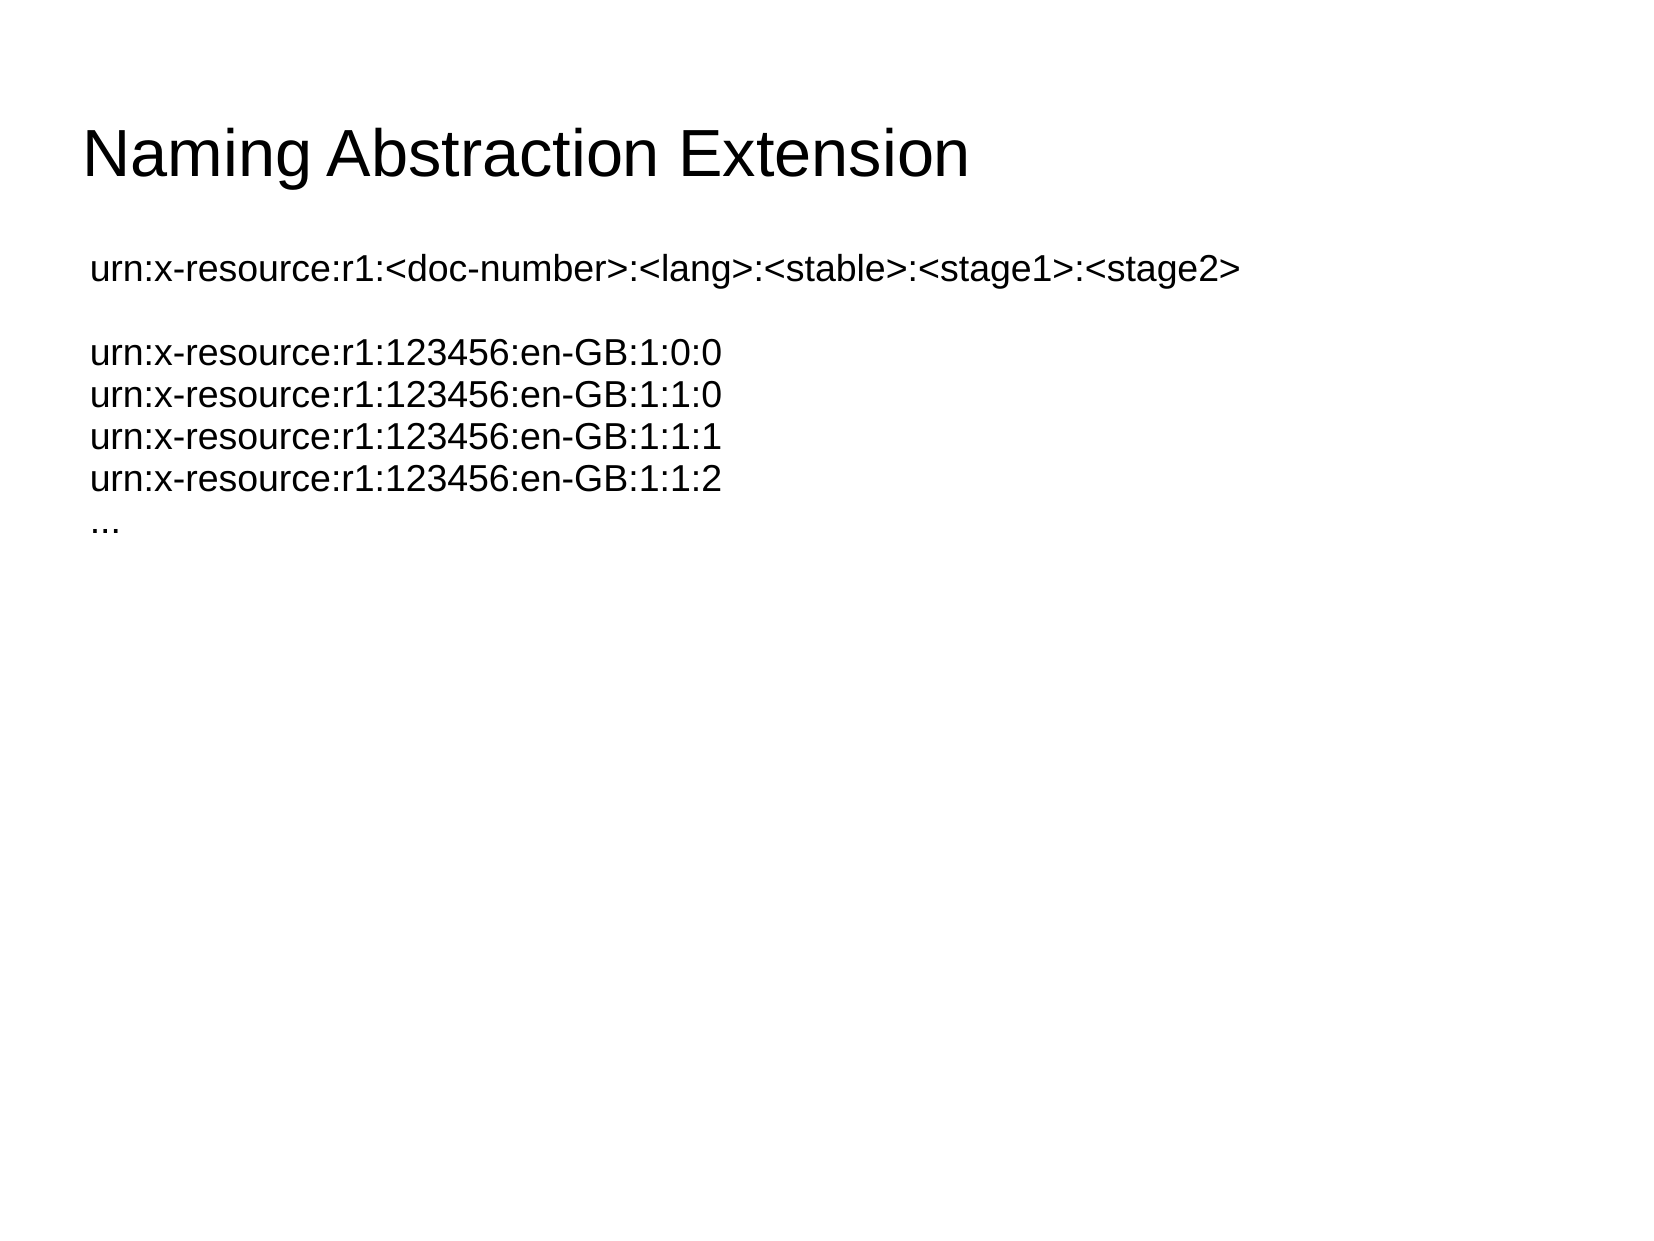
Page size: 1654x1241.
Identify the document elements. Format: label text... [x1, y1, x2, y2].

text_box urn:x-resource:r1:<doc-number>:<lang>:<stable>:<stage1>:<stage2> urn:x-resource:r1:123456:en-GB:1:0:0 urn:x-resource:r1:123456:en-GB:1:1:0 urn:x-resource:r1:123456:en-GB:1:1:1 urn:x-resource:r1:123456:en-GB:1:1:2 ... [75, 240, 1308, 757]
title Naming Abstraction Extension [82, 49, 1571, 257]
